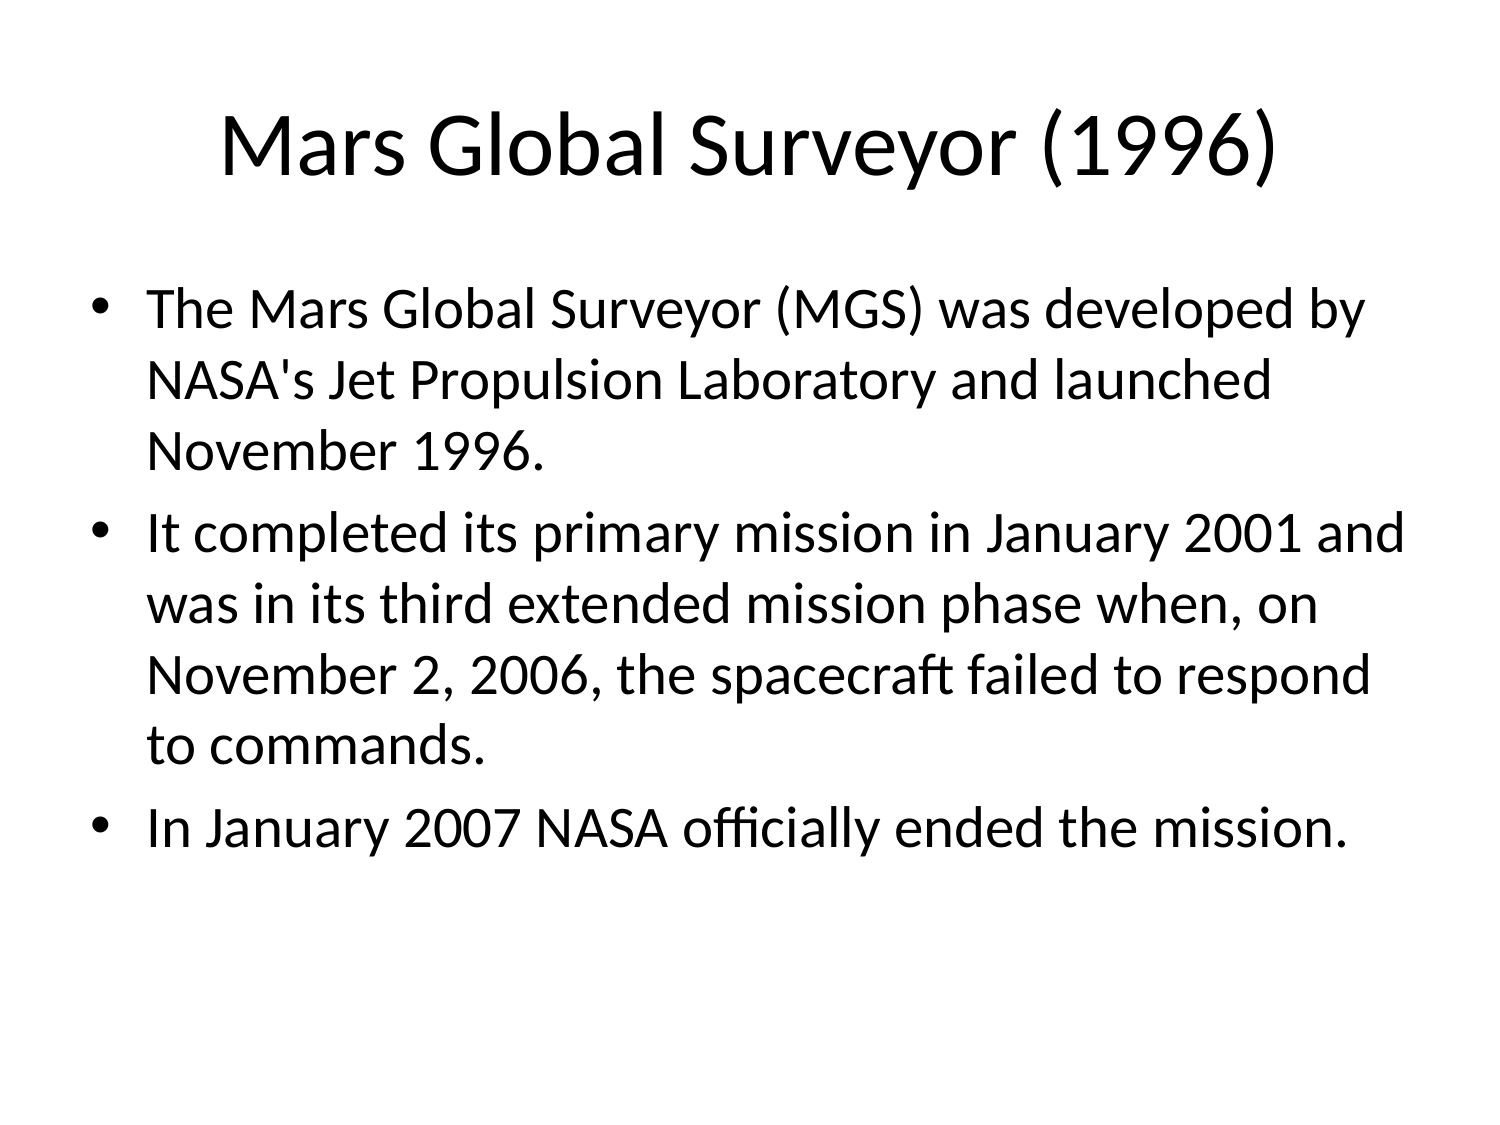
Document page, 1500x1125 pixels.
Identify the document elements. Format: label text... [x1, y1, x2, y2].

list The Mars Global Surveyor (MGS) was developed by NASA's Jet Propulsion Laboratory and launched November 1996. It completed its primary mission in January 2001 and was in its third extended mission phase when, on November 2, 2006, the spacecraft failed to respond to commands. In January 2007 NASA officially ended the mission. [75, 262, 1425, 1005]
title Mars Global Surveyor (1996) [75, 45, 1425, 233]
